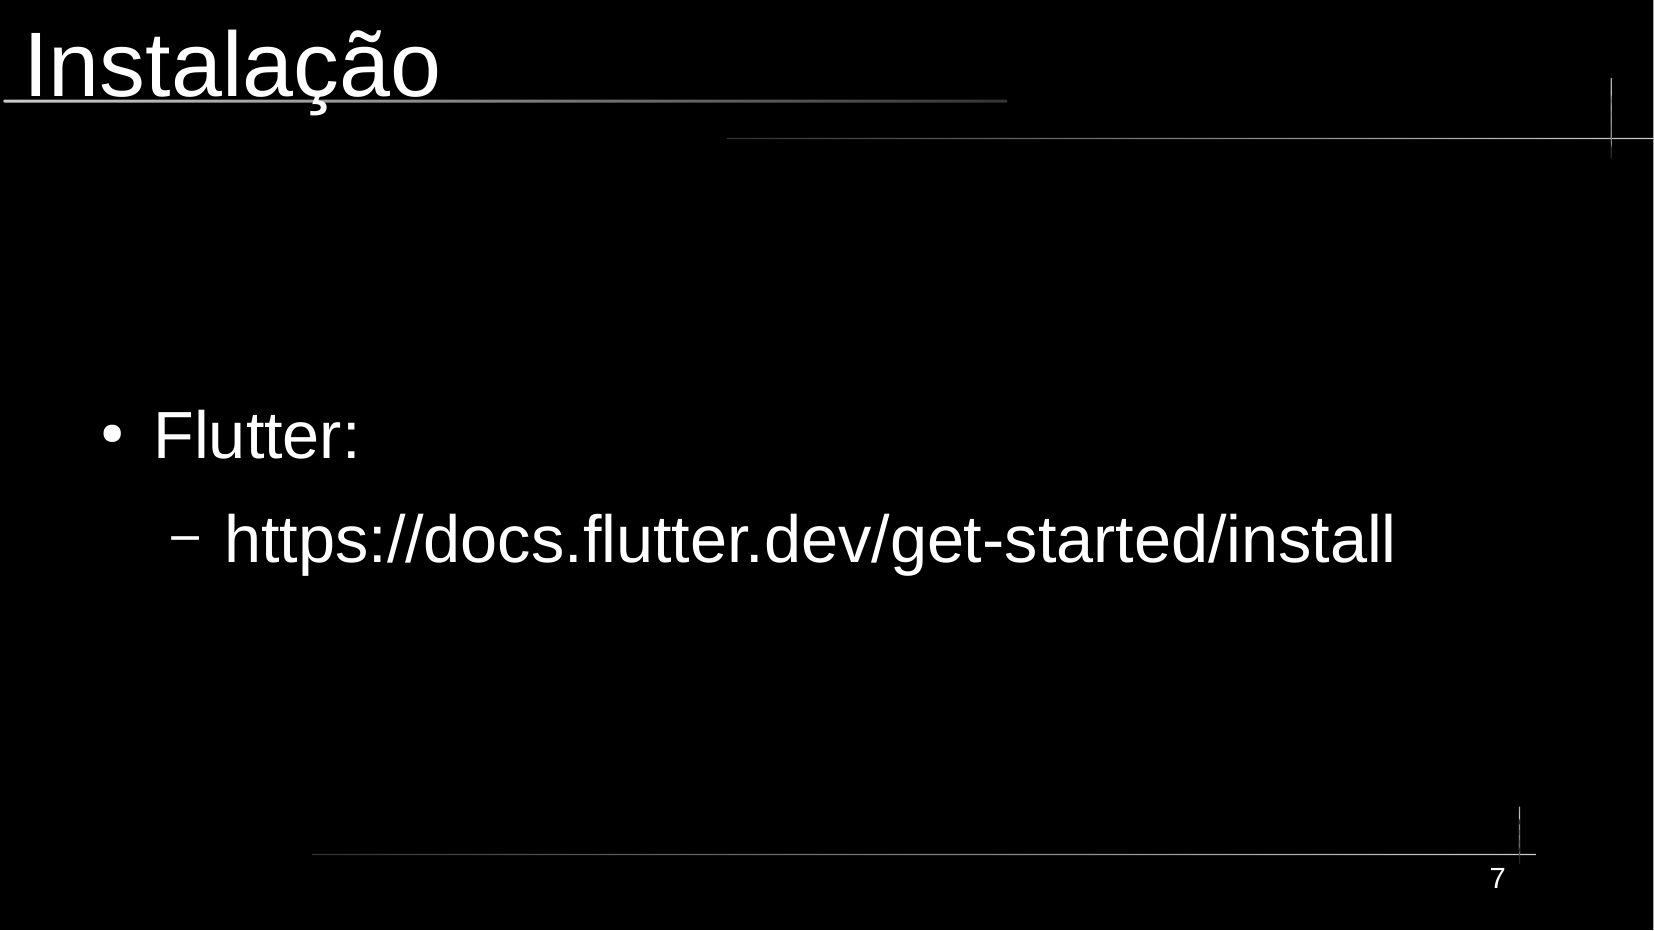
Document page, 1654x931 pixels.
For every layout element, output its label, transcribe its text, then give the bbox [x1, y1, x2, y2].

title Instalação [23, 11, 1589, 119]
subtitle Flutter: https://docs.flutter.dev/get-started/install [82, 217, 1571, 758]
